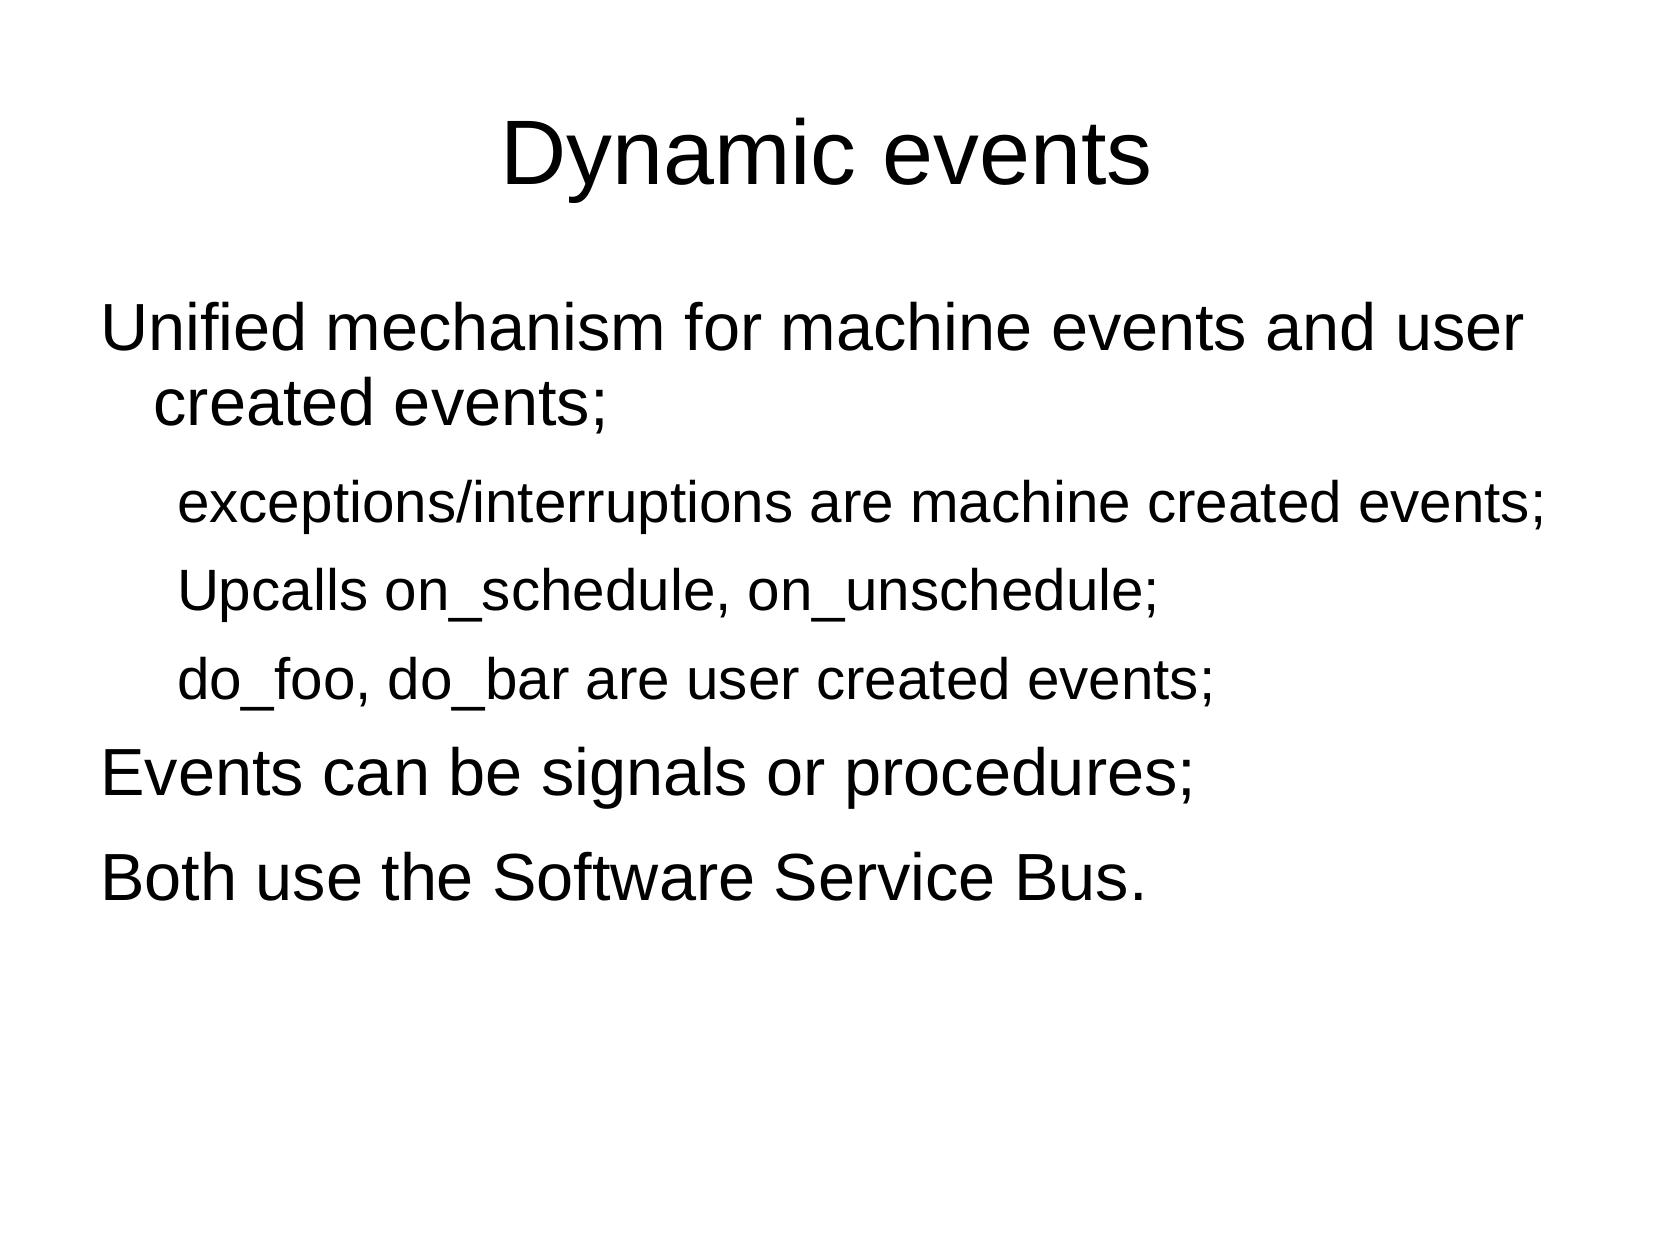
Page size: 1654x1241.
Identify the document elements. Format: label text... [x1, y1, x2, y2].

list Unified mechanism for machine events and user created events; exceptions/interruptions are machine created events; Upcalls on_schedule, on_unschedule; do_foo, do_bar are user created events; Events can be signals or procedures; Both use the Software Service Bus. [82, 290, 1571, 1094]
title Dynamic events [82, 56, 1571, 250]
